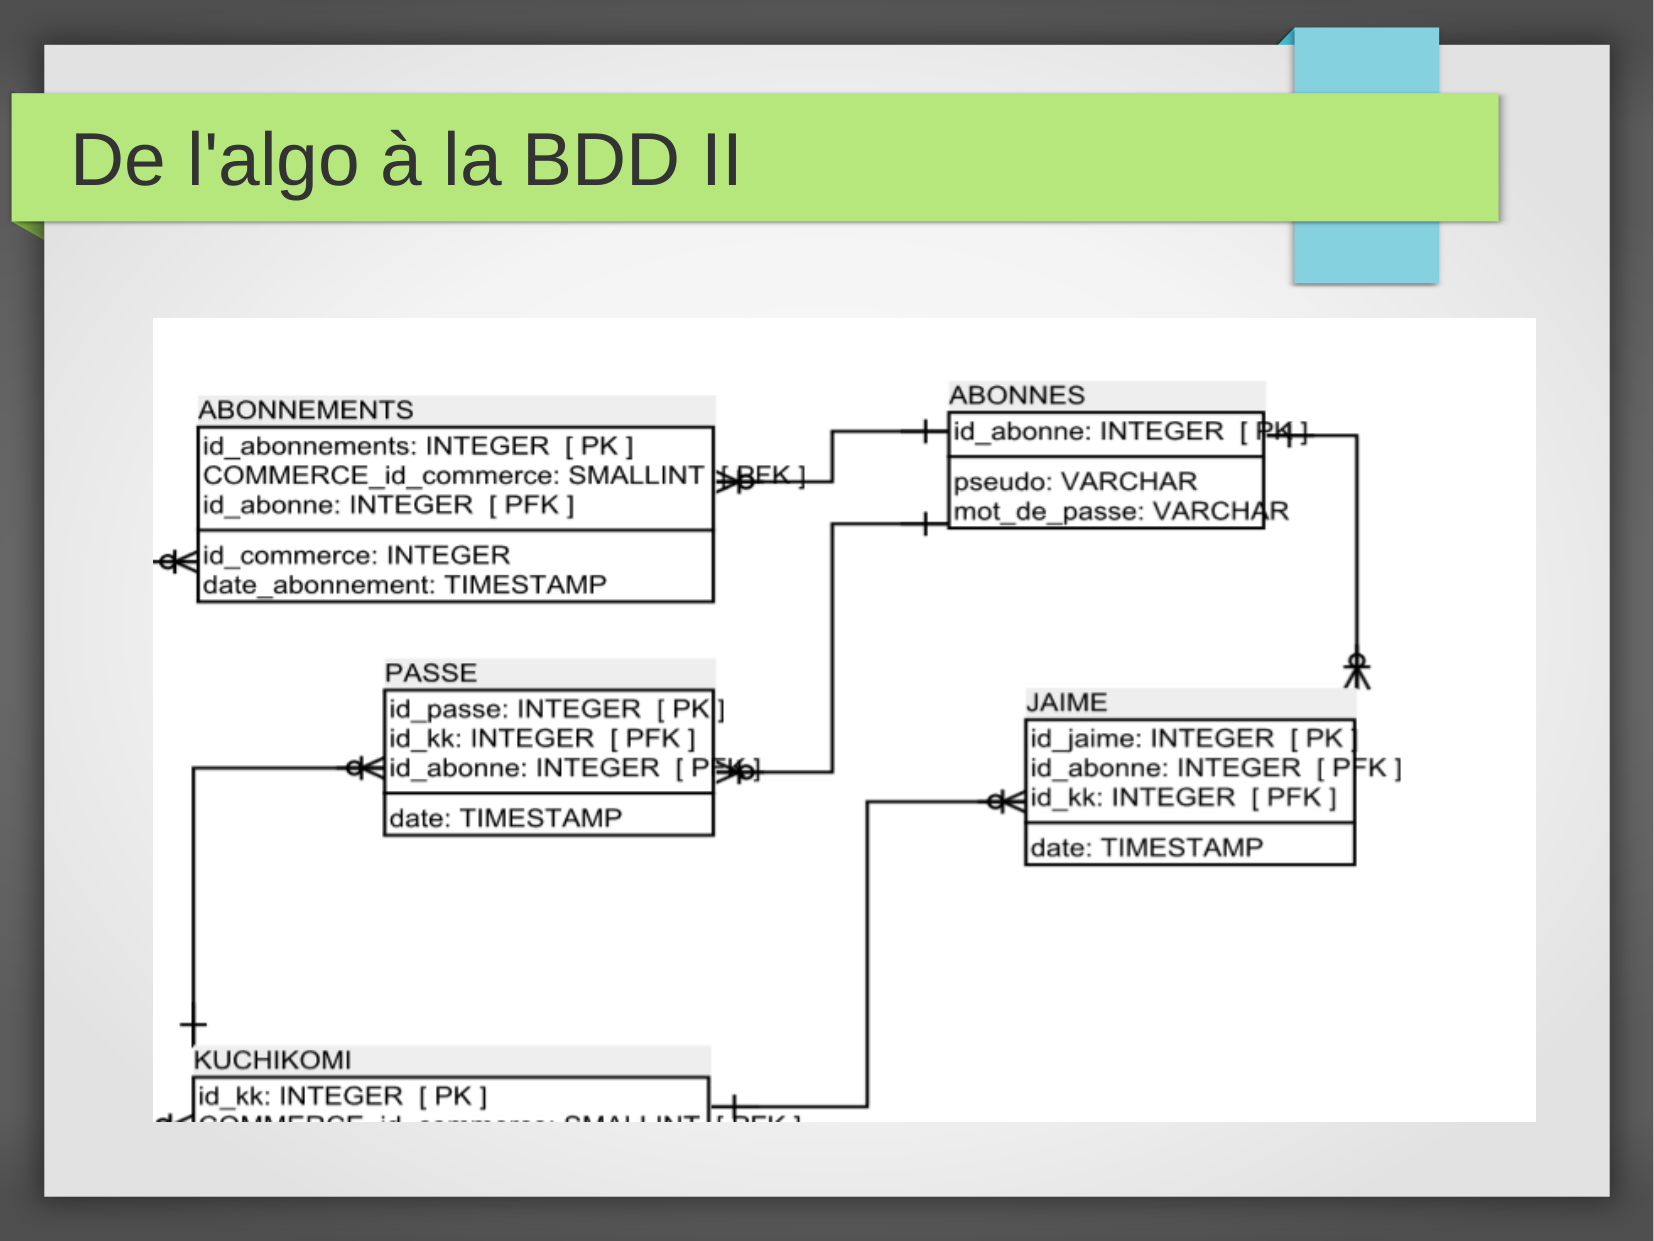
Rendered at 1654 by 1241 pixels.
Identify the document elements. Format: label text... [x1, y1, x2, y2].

picture [0, 0, 1654, 1241]
title De l'algo à la BDD II [70, 106, 1229, 213]
